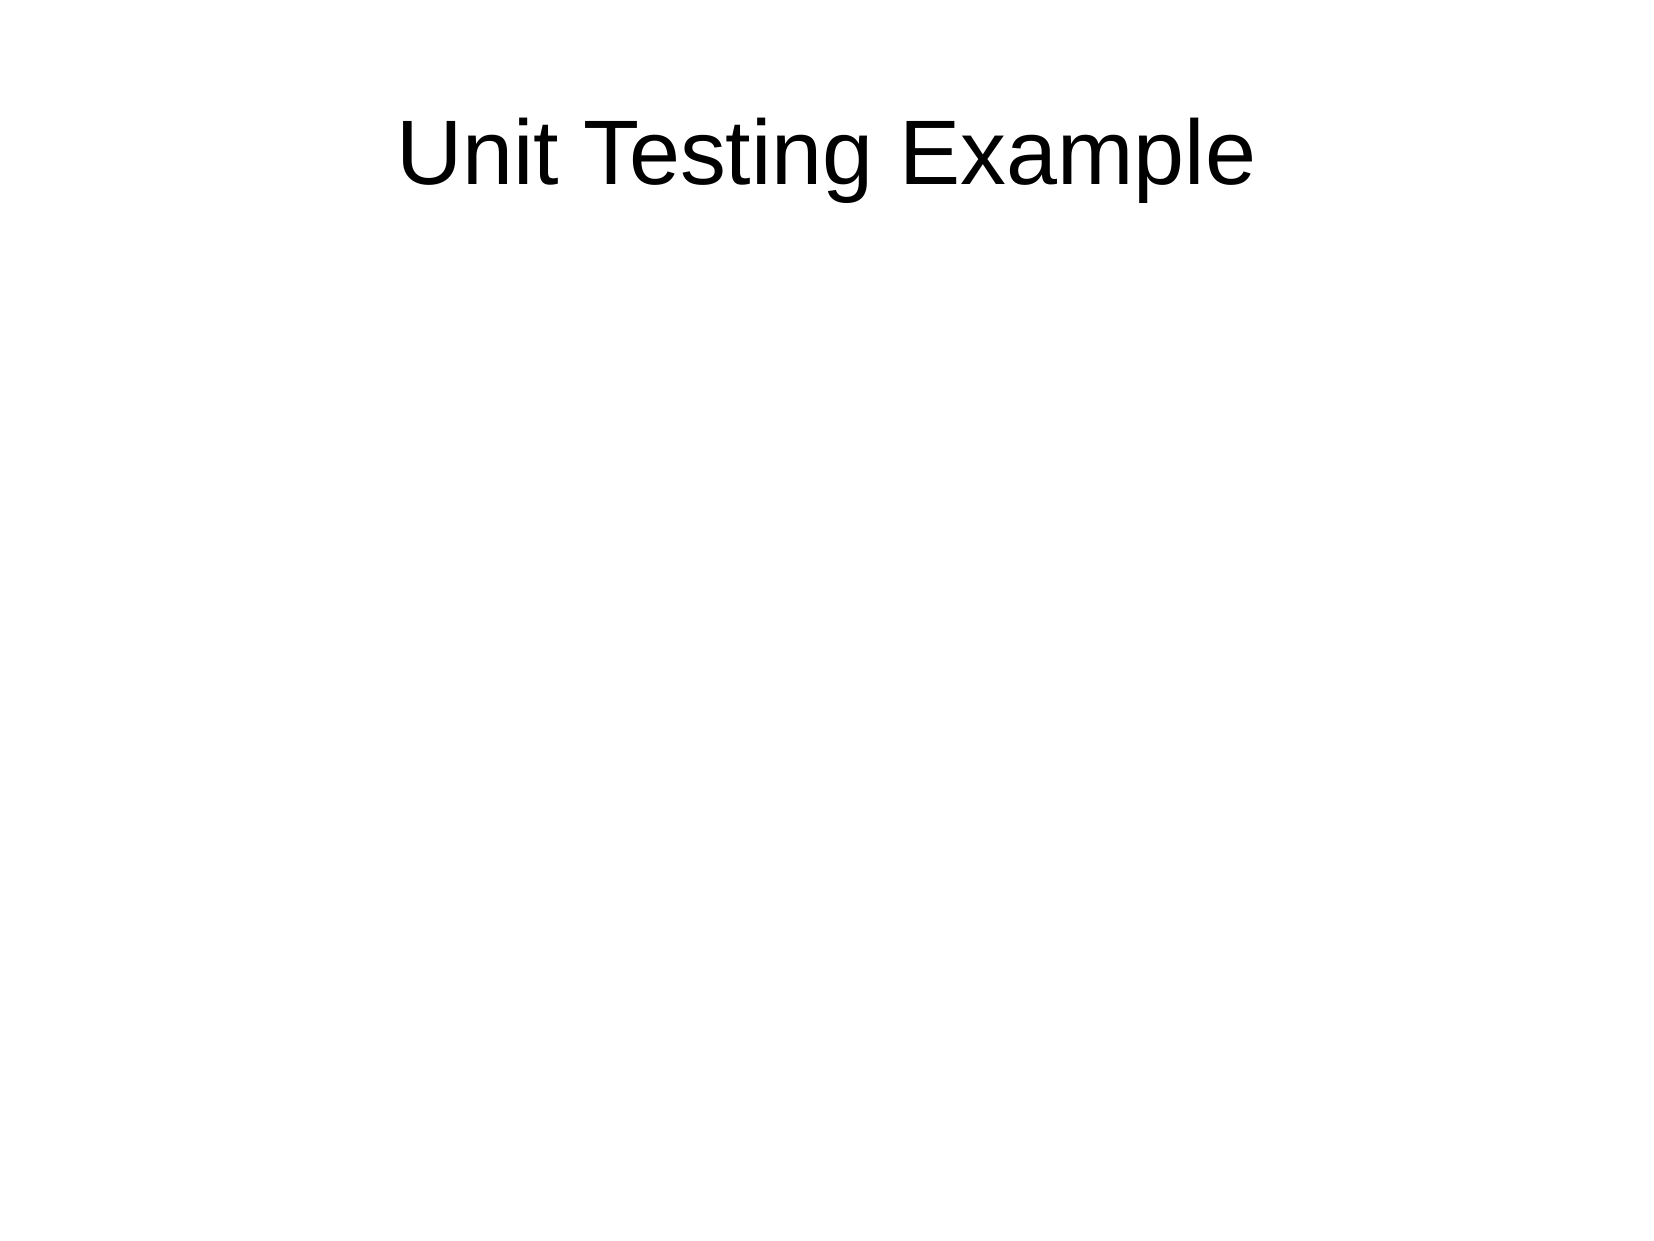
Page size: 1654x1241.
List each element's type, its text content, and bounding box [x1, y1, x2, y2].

title Unit Testing Example [82, 49, 1571, 257]
